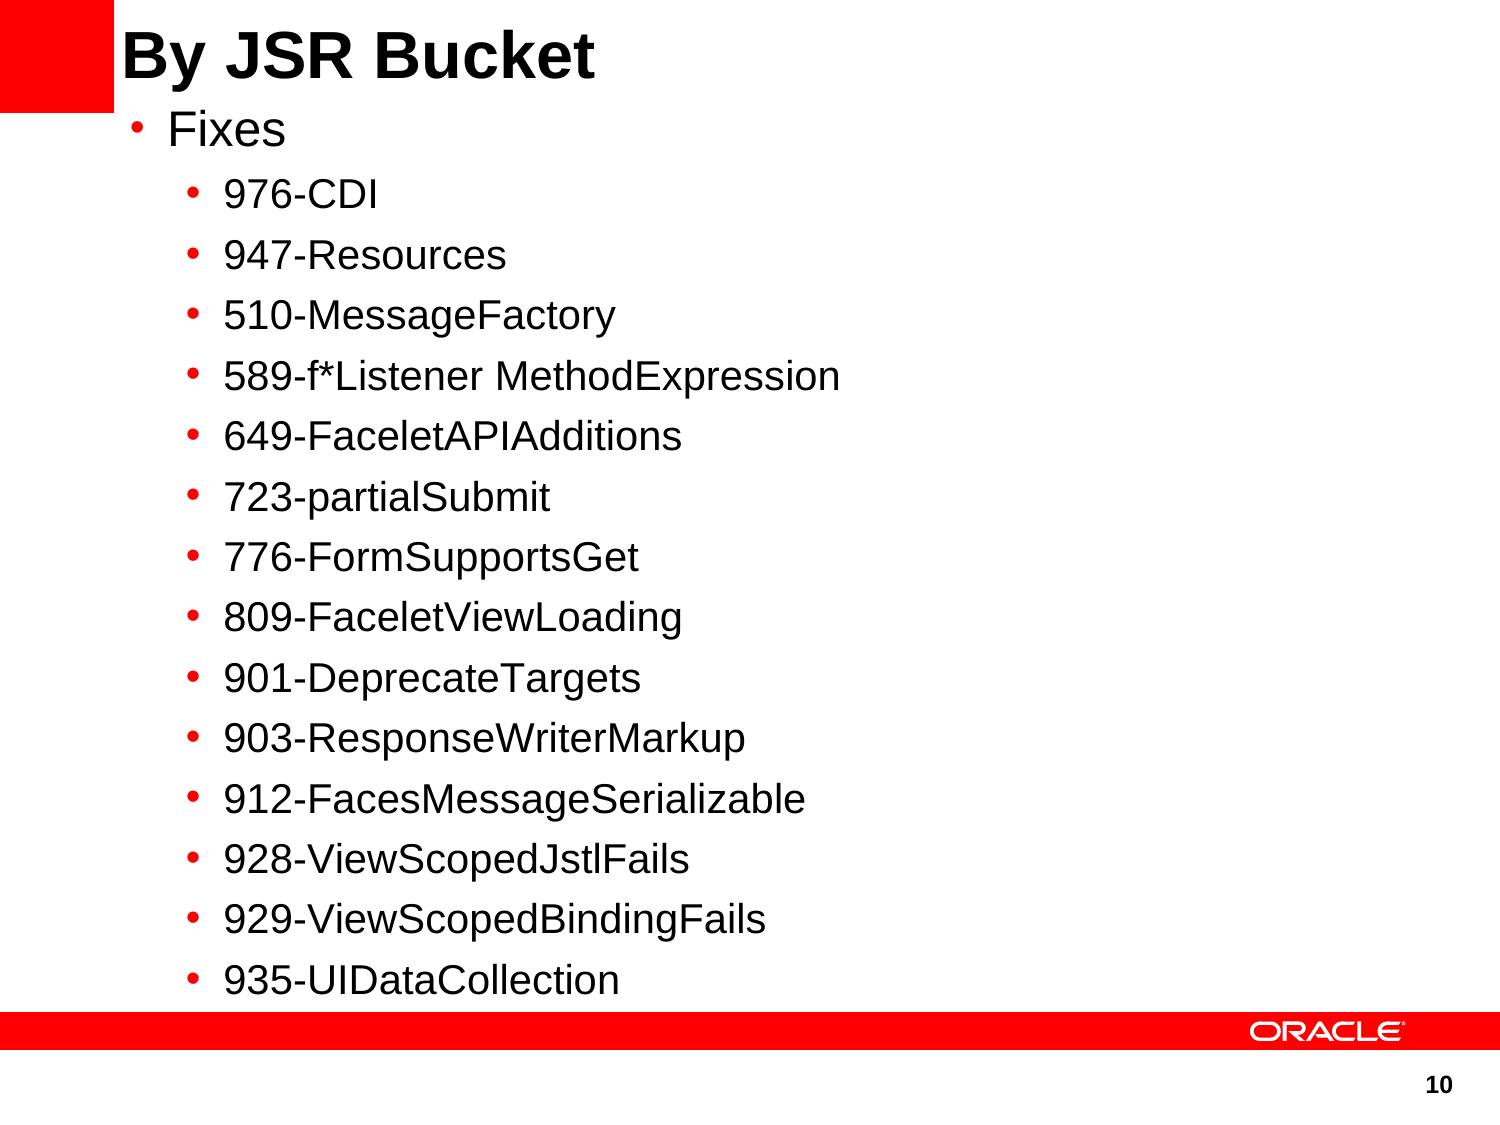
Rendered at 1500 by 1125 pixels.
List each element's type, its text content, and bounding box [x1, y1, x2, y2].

picture [0, 0, 114, 113]
title By JSR Bucket [121, 11, 1366, 152]
list Fixes 976-CDI 947-Resources 510-MessageFactory 589-f*Listener MethodExpression 649-FaceletAPIAdditions 723-partialSubmit 776-FormSupportsGet 809-FaceletViewLoading 901-DeprecateTargets 903-ResponseWriterMarkup 912-FacesMessageSerializable 928-ViewScopedJstlFails 929-ViewScopedBindingFails 935-UIDataCollection [129, 96, 1367, 1003]
picture [0, 1012, 1500, 1050]
